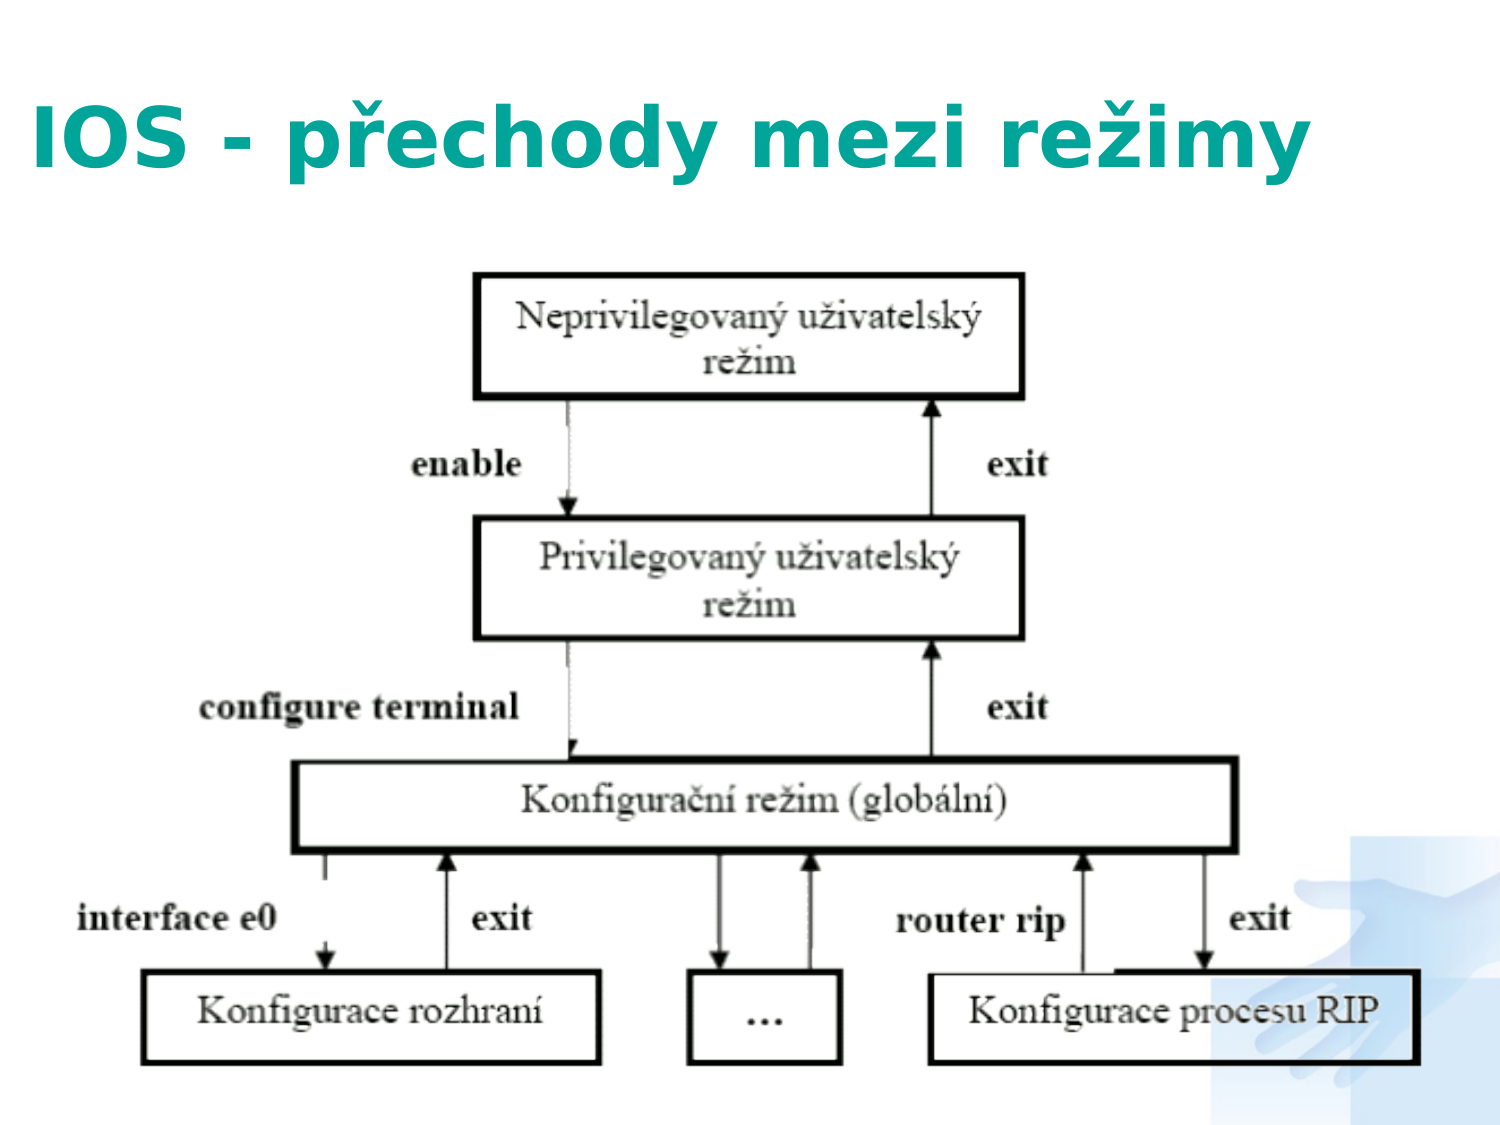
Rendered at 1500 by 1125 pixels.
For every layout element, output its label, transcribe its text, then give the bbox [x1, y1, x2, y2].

picture [0, 0, 1500, 1125]
title IOS - přechody mezi režimy [29, 21, 1477, 257]
